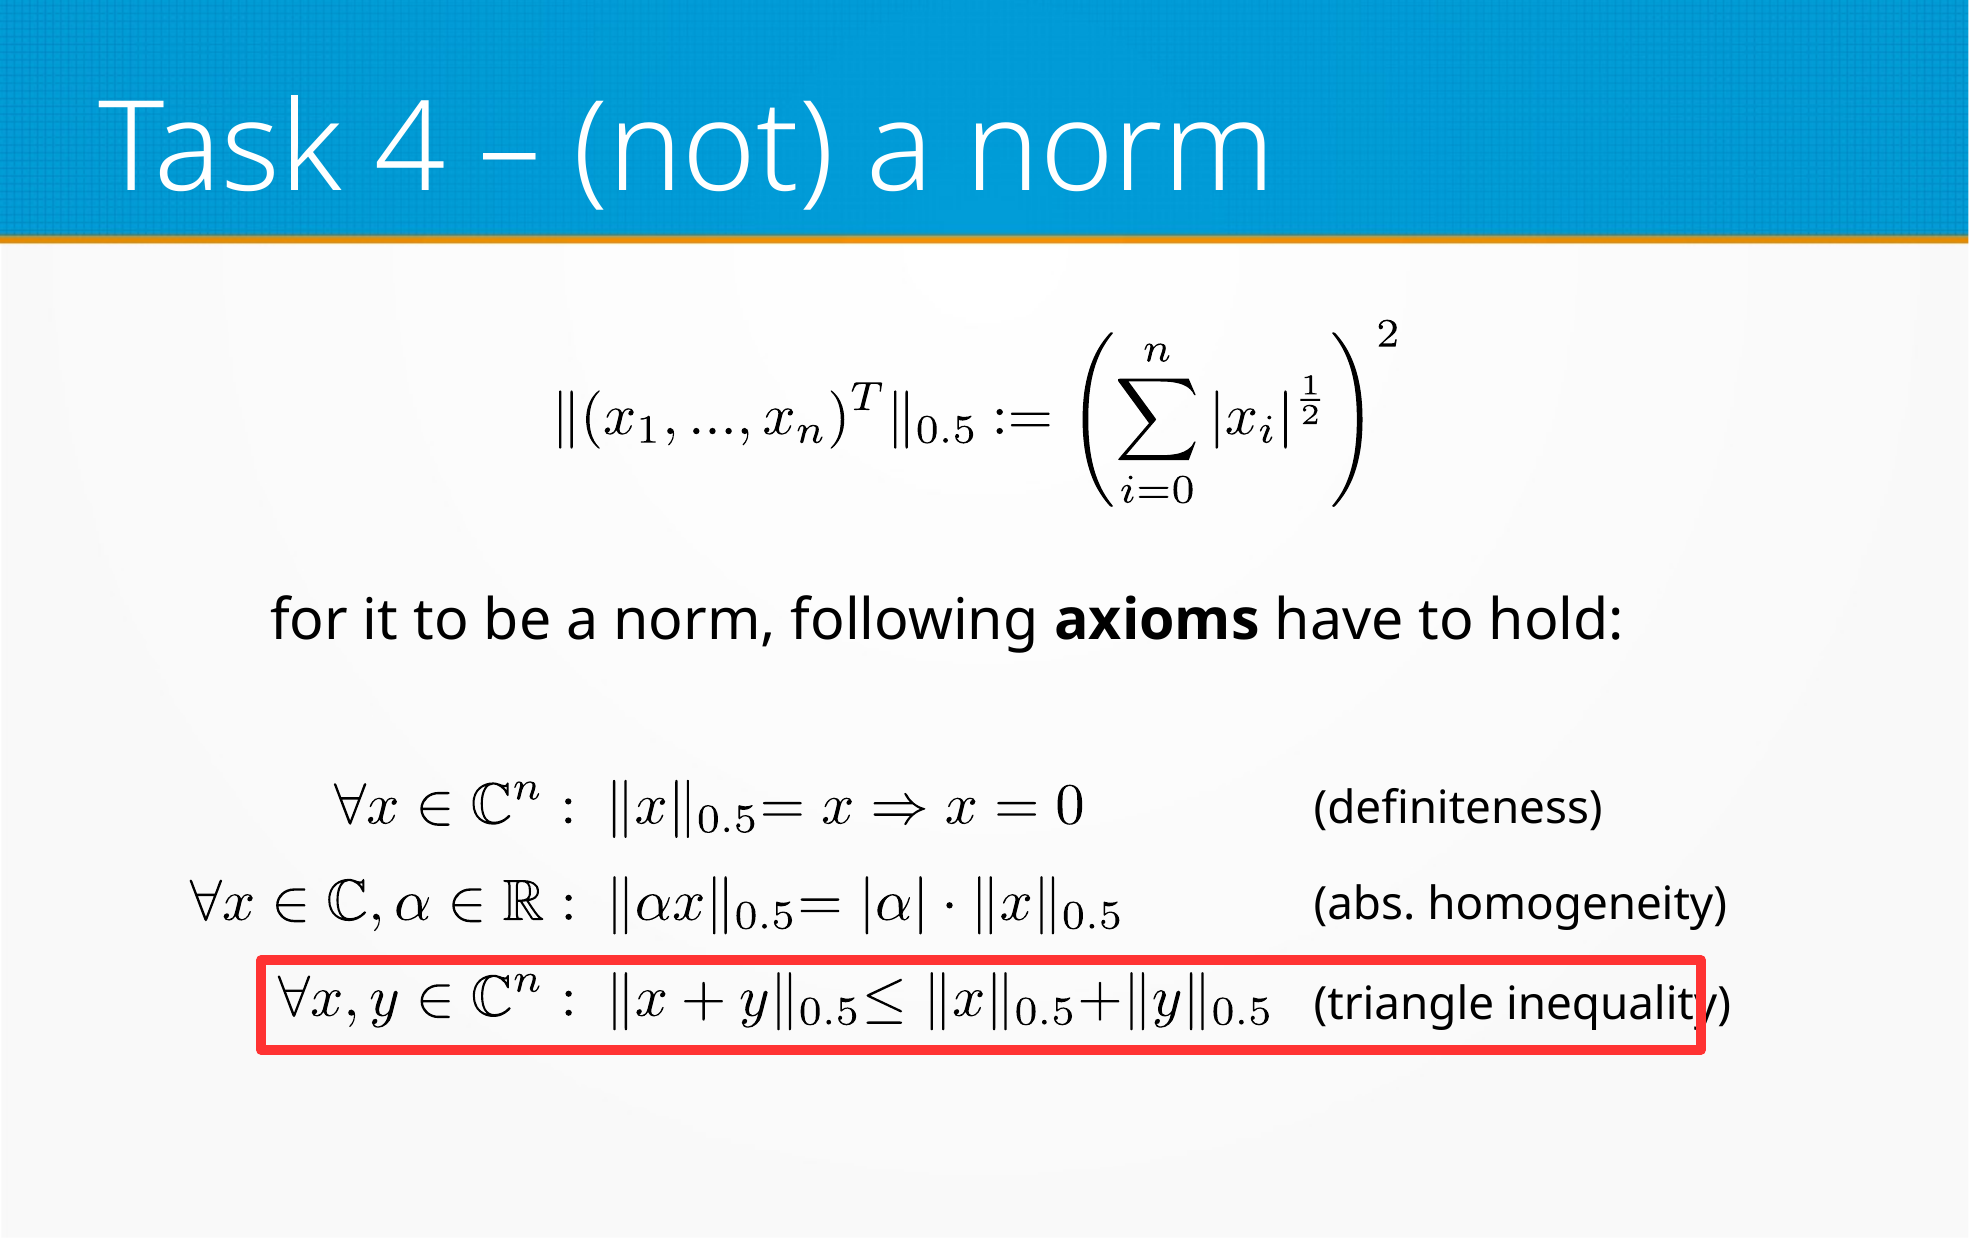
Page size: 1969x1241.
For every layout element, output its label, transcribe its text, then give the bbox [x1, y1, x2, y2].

text_box (definiteness) [1307, 770, 1893, 841]
text_box [189, 876, 1123, 935]
title Task 4 – (not) a norm [98, 19, 1870, 227]
text_box [333, 779, 1085, 838]
list for it to be a norm, following axioms have to hold: [270, 578, 1657, 714]
text_box (triangle inequality) [1706, 967, 1893, 1037]
text_box (triangle inequality) [1307, 967, 1696, 1037]
text_box (abs. homogeneity) [1307, 866, 1893, 937]
text_box [277, 972, 1272, 1031]
text_box [551, 319, 1400, 507]
picture [0, 233, 1969, 1241]
